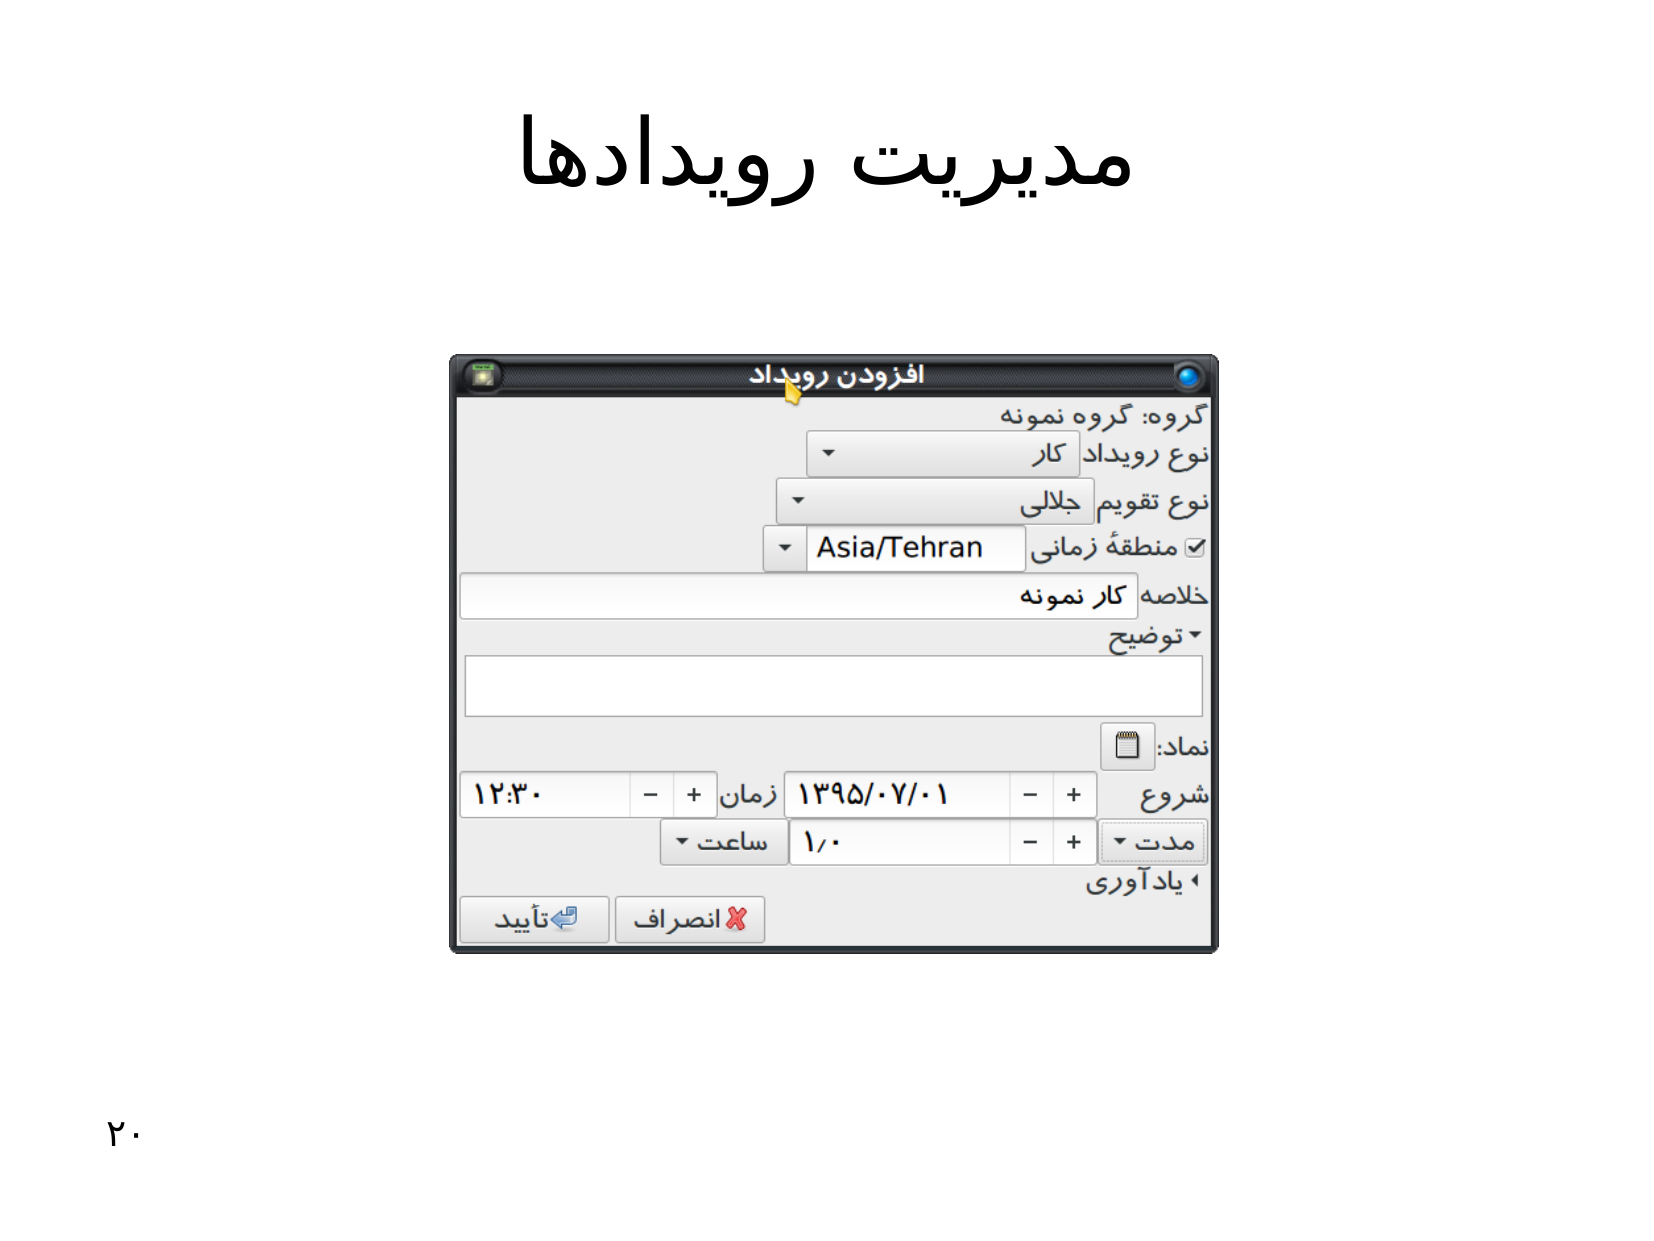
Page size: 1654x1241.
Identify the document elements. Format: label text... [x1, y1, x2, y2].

title مدیریت رویدادها [82, 49, 1571, 257]
text_box ۲۰ [91, 1104, 159, 1175]
picture [449, 354, 1219, 955]
